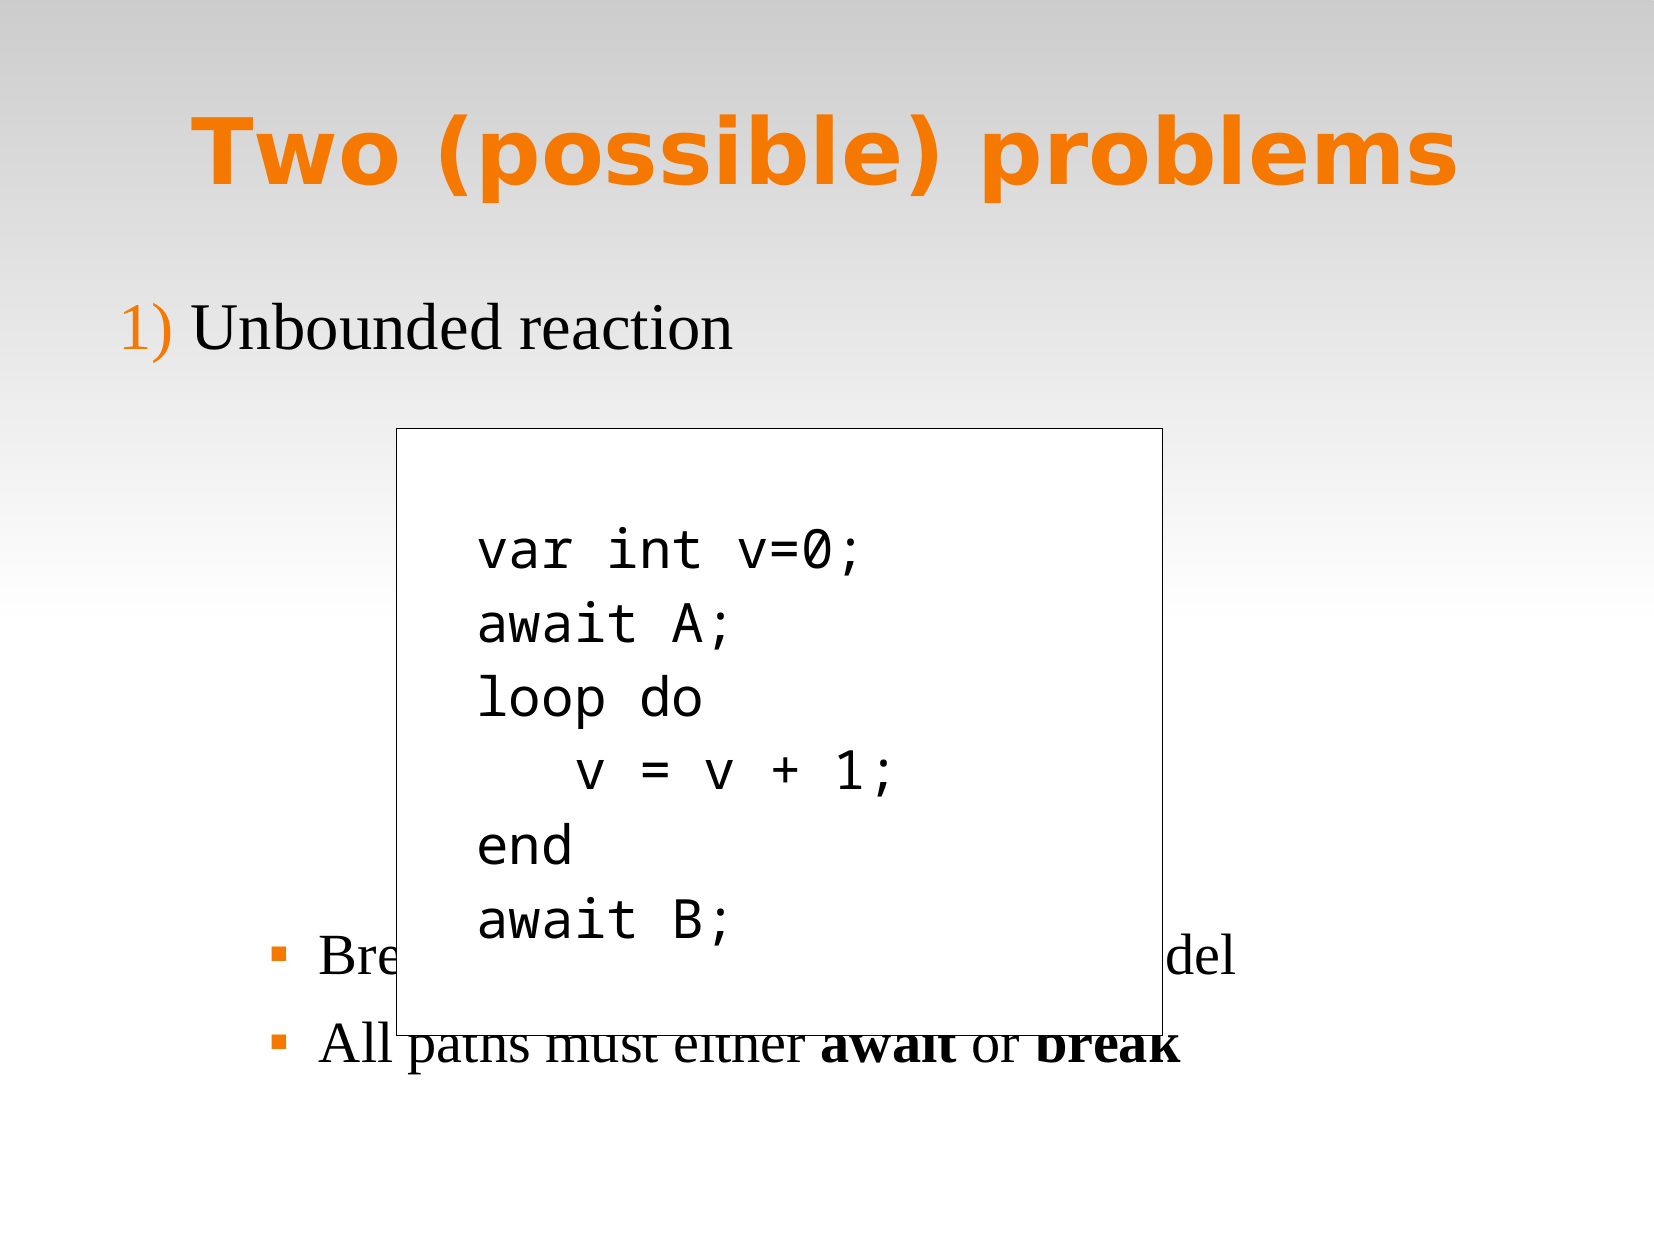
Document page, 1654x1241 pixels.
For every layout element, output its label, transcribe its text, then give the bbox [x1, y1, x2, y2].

text_box var int v=0; await A; loop do v = v + 1; end await B; [396, 428, 1163, 948]
list Unbounded reaction Breaks the synchronous/reactive model All paths must either await or break [82, 290, 1571, 1136]
title Two (possible) problems [82, 49, 1571, 257]
